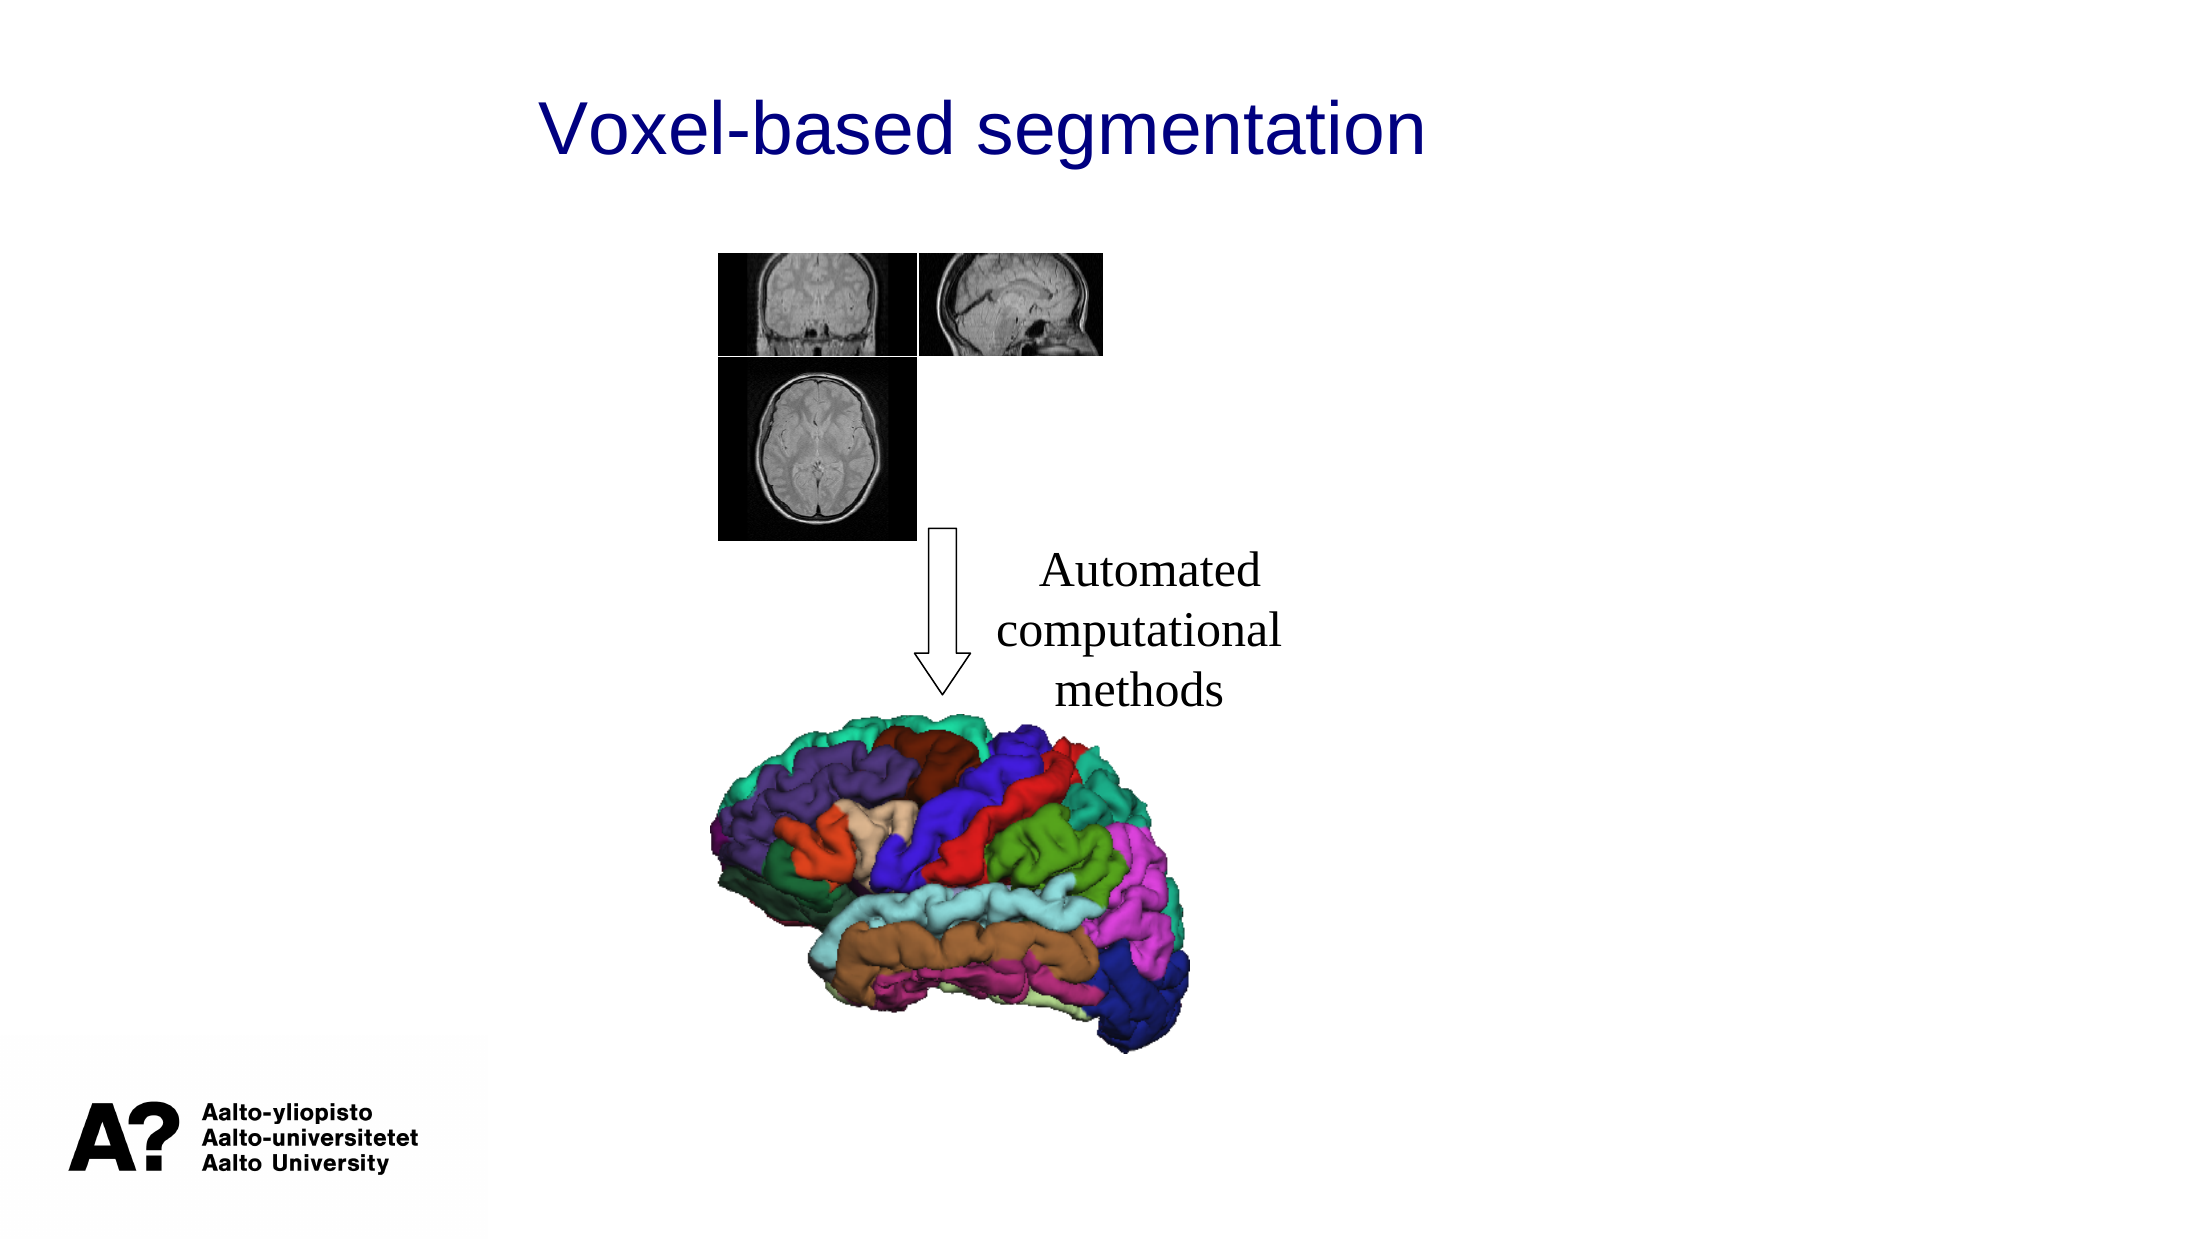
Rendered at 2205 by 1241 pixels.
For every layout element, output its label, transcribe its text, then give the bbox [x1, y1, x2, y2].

picture [0, 1035, 488, 1239]
picture [919, 253, 1103, 356]
picture [718, 357, 917, 541]
text_box Automated computational methods [964, 528, 1315, 729]
picture [710, 714, 1190, 1054]
picture [718, 253, 917, 356]
title Voxel-based segmentation [326, 65, 1640, 179]
